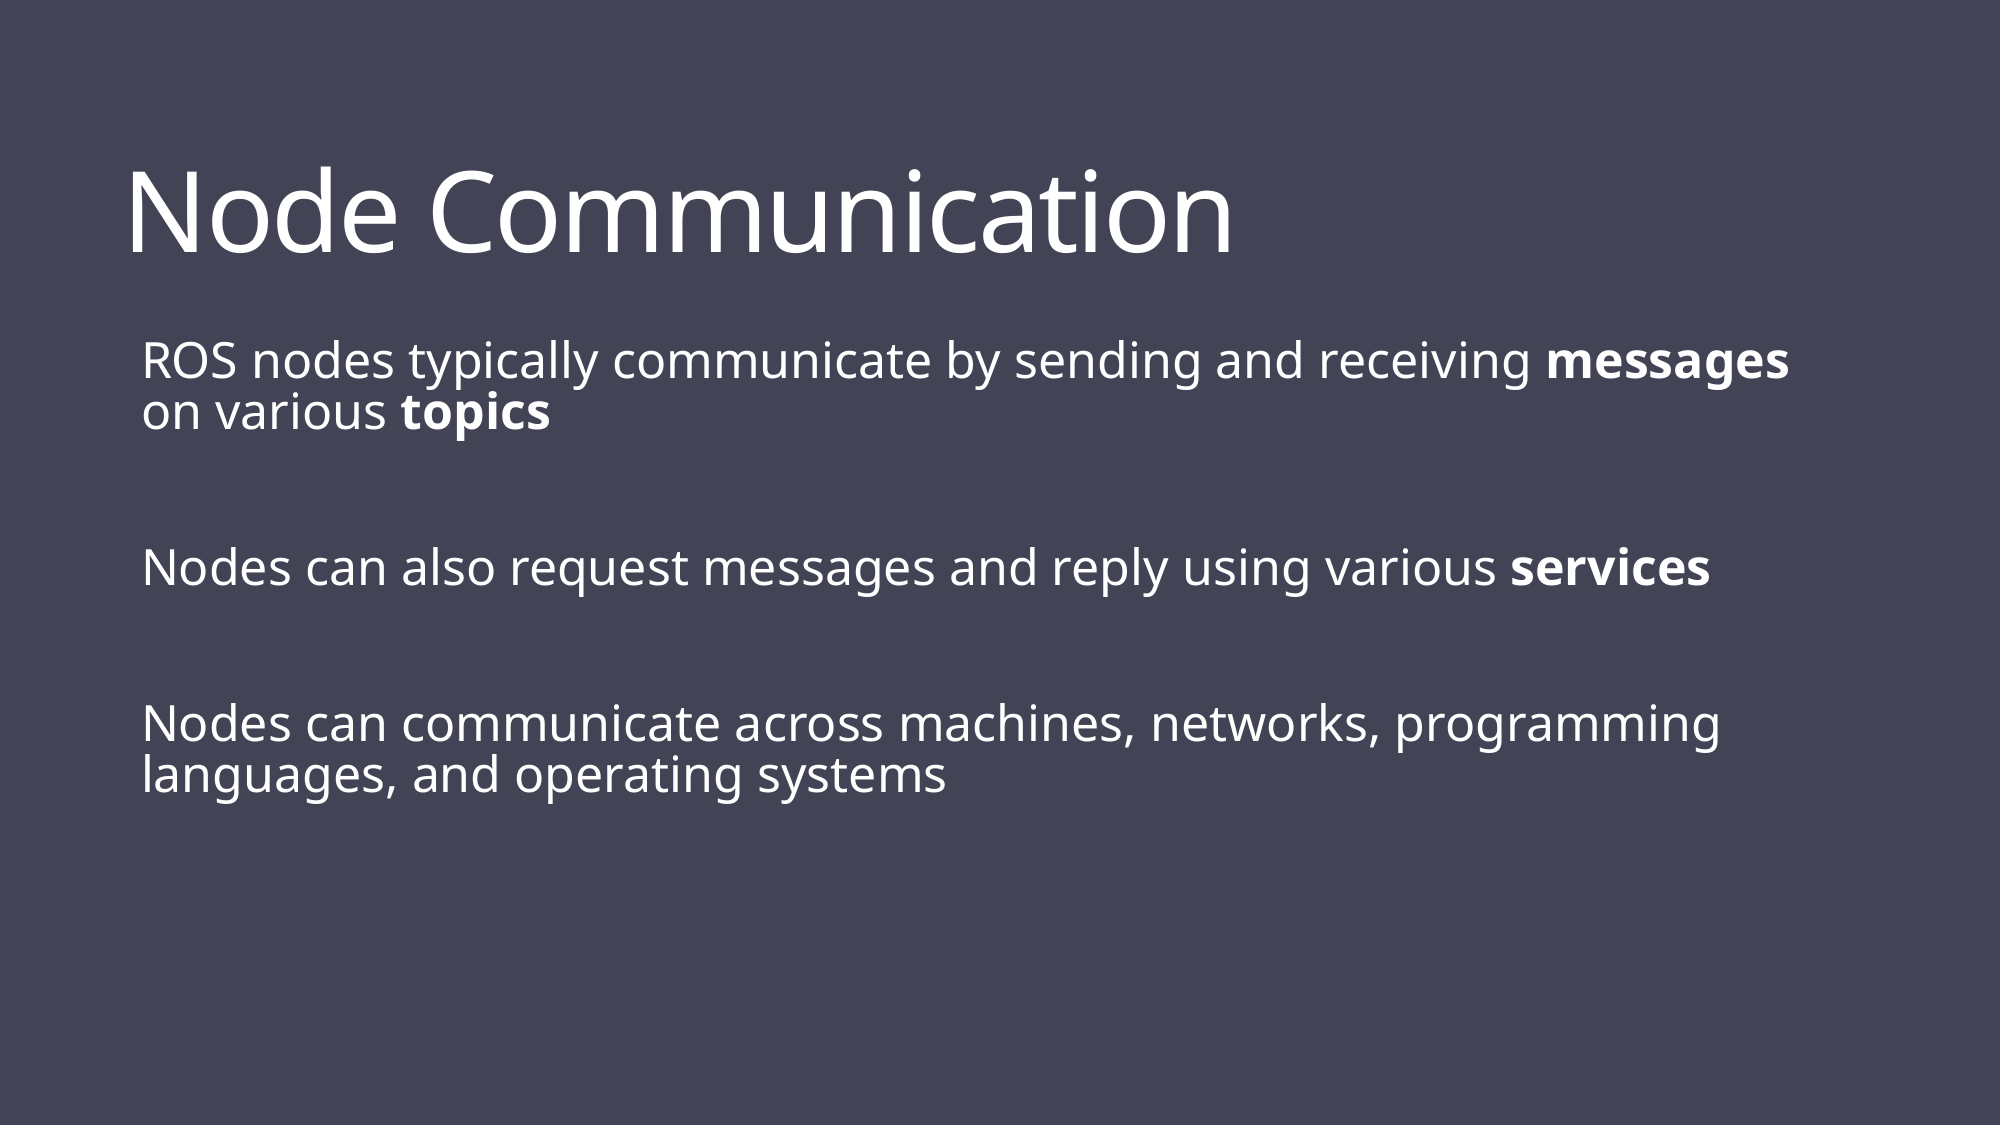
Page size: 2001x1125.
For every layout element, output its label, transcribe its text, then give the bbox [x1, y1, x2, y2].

title Node Communication [107, 81, 1875, 354]
list ROS nodes typically communicate by sending and receiving messages on various topics Nodes can also request messages and reply using various services Nodes can communicate across machines, networks, programming languages, and operating systems [111, 329, 1876, 948]
